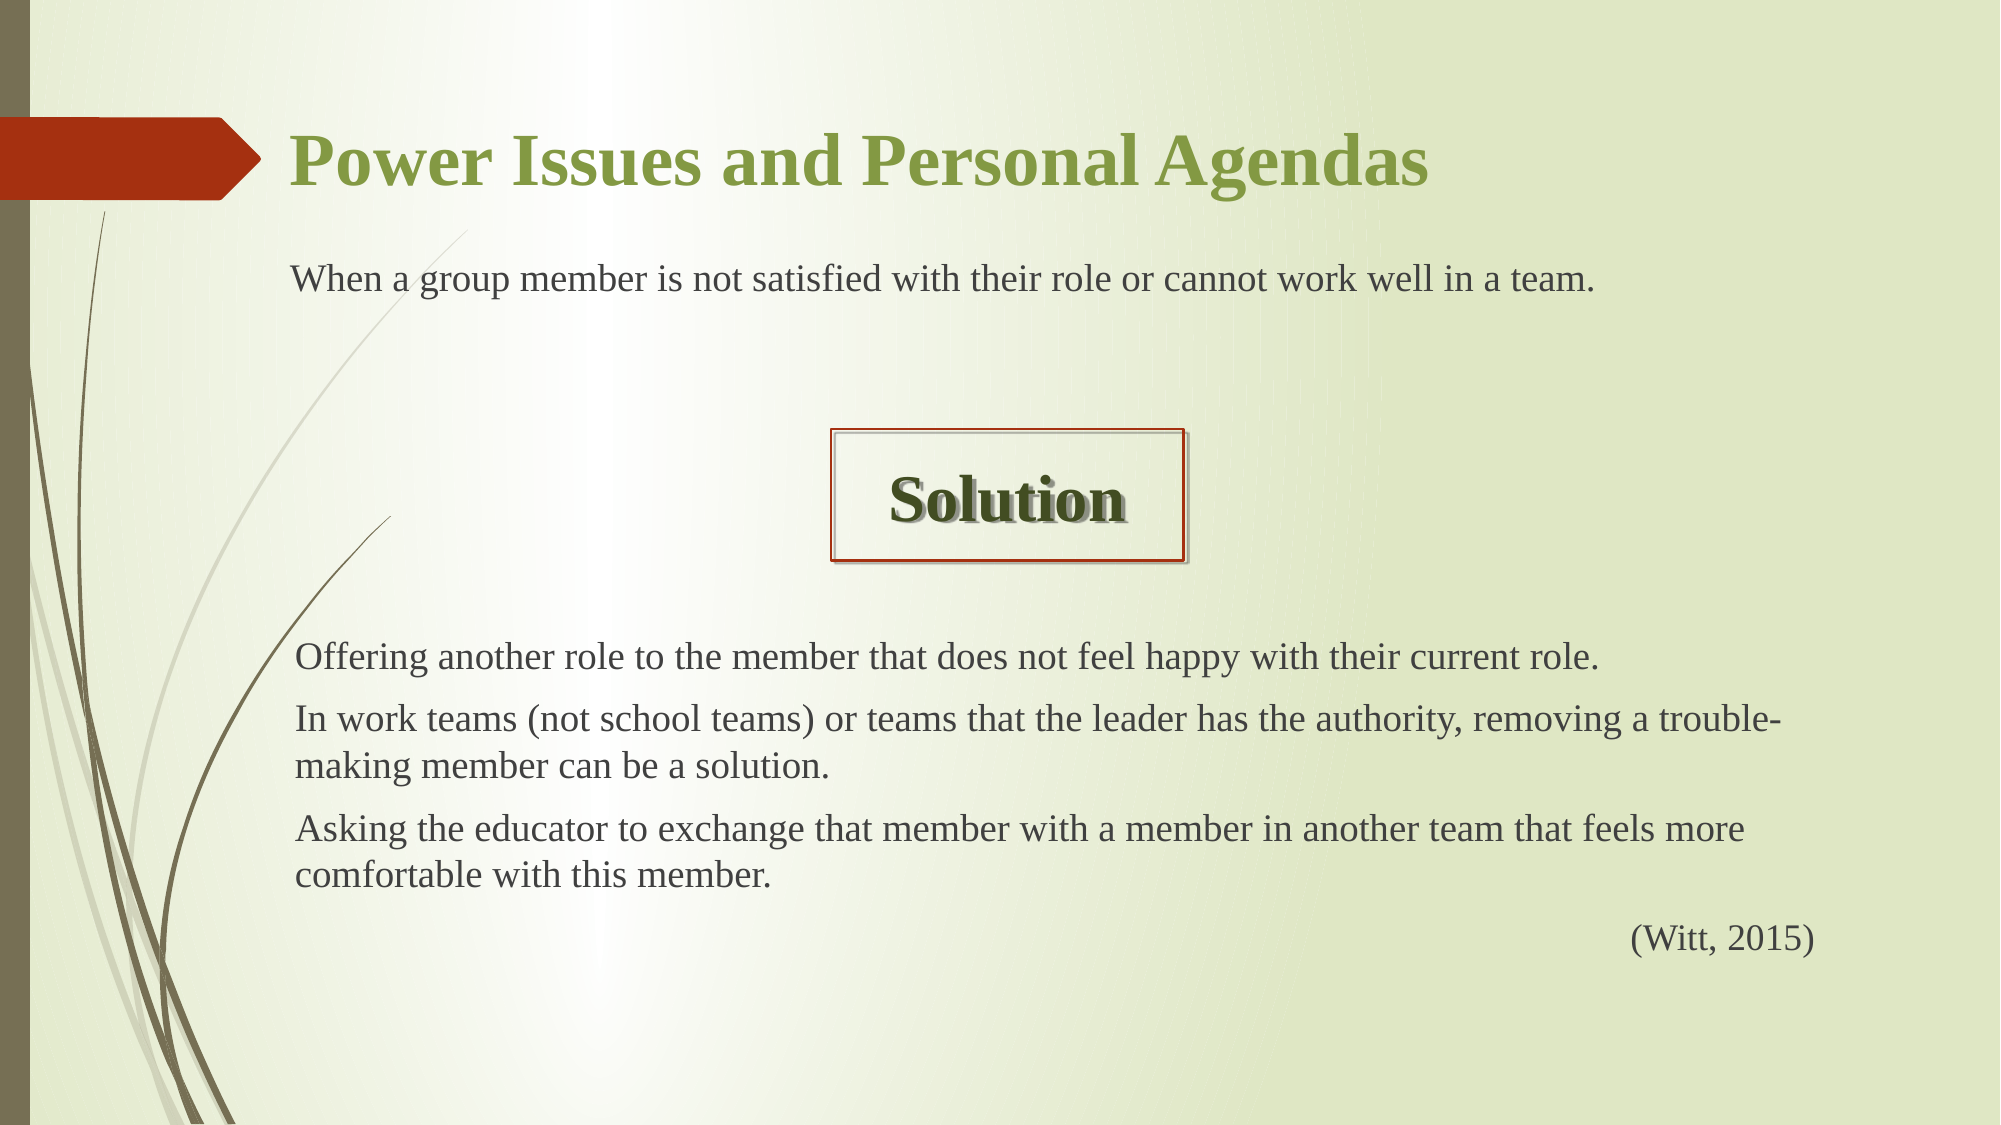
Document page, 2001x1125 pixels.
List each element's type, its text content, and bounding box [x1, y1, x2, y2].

text_box Solution [830, 428, 1184, 561]
title Power Issues and Personal Agendas [274, 102, 1695, 219]
list When a group member is not satisfied with their role or cannot work well in a team. [274, 244, 1850, 332]
text_box Offering another role to the member that does not feel happy with their current role. In work teams (not school teams) or teams that the leader has the authority, removing a trouble-making member can be a solution. Asking the educator to exchange that member with a member in another team that feels more comfortable with this member. (Witt, 2015) [274, 620, 1850, 986]
